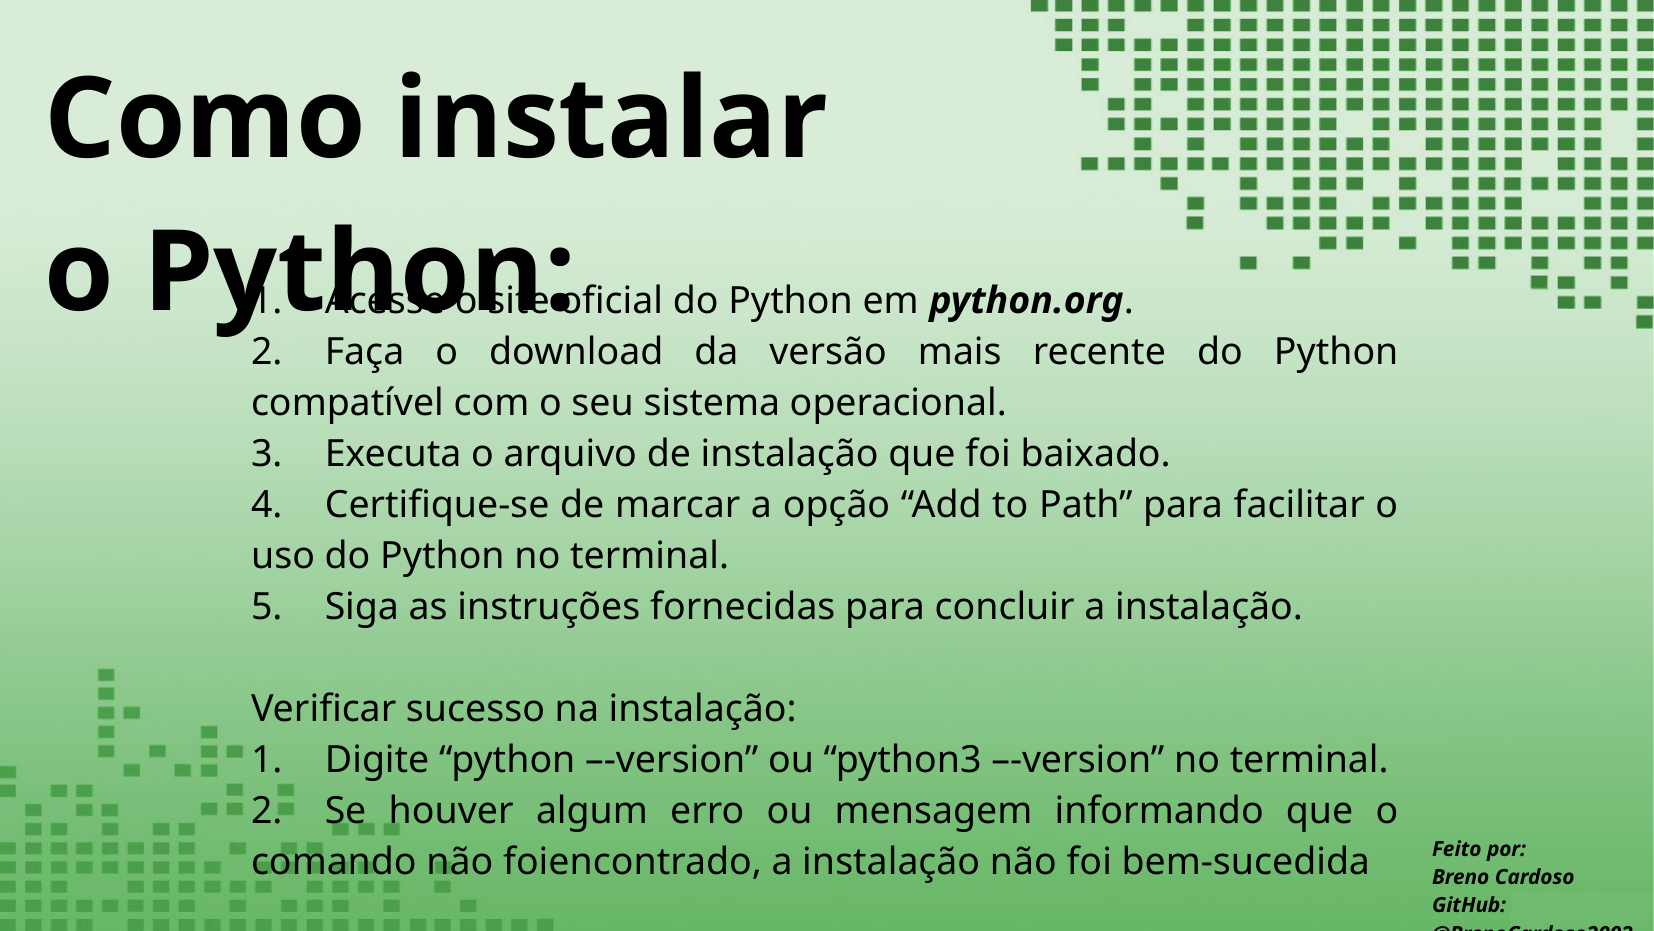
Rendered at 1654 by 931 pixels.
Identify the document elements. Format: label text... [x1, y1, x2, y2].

text_box Feito por: Breno Cardoso GitHub: @BrenoCardoso2002 [1417, 826, 1654, 931]
text_box Como instalar o Python: [29, 29, 886, 292]
text_box 1. Acesse o site oficial do Python em python.org. 2. Faça o download da versão mais recente do Python compatível com o seu sistema operacional. 3. Executa o arquivo de instalação que foi baixado. 4. Certifique-se de marcar a opção “Add to Path” para facilitar o uso do Python no terminal. 5. Siga as instruções fornecidas para concluir a instalação. Verificar sucesso na instalação: 1. Digite “python –-version” ou “python3 –-version” no terminal. 2. Se houver algum erro ou mensagem informando que o comando não foiencontrado, a instalação não foi bem-sucedida [236, 265, 1418, 776]
picture [0, 0, 1654, 931]
